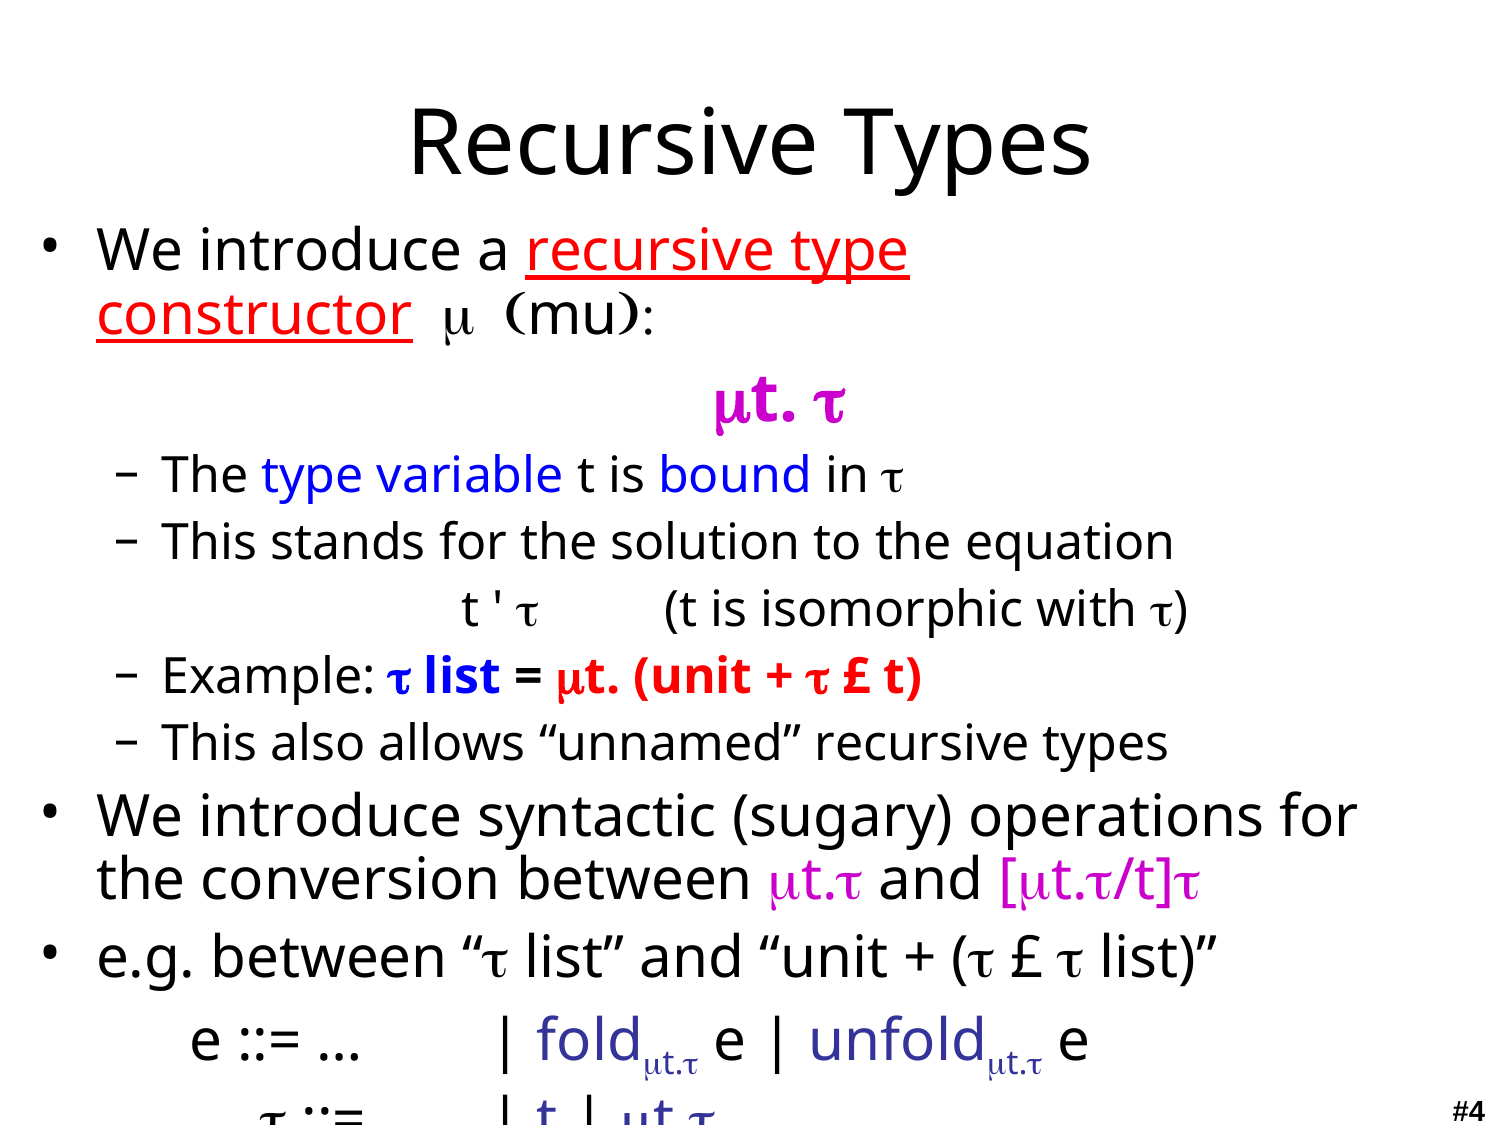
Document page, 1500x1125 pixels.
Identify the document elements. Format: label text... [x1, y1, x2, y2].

title Recursive Types [24, 45, 1476, 212]
list We introduce a recursive type constructormu t.  The type variable t is bound in  This stands for the solution to the equation t ' (t is isomorphic with ) Example:  list = t. (unit +  £ t) This also allows “unnamed” recursive types We introduce syntactic (sugary) operations for the conversion between t. and [t./t] e.g. between “ list” and “unit + ( £  list)” e ::= … | foldt. e | unfoldt. e  ::= … | t | t. [24, 212, 1476, 1051]
